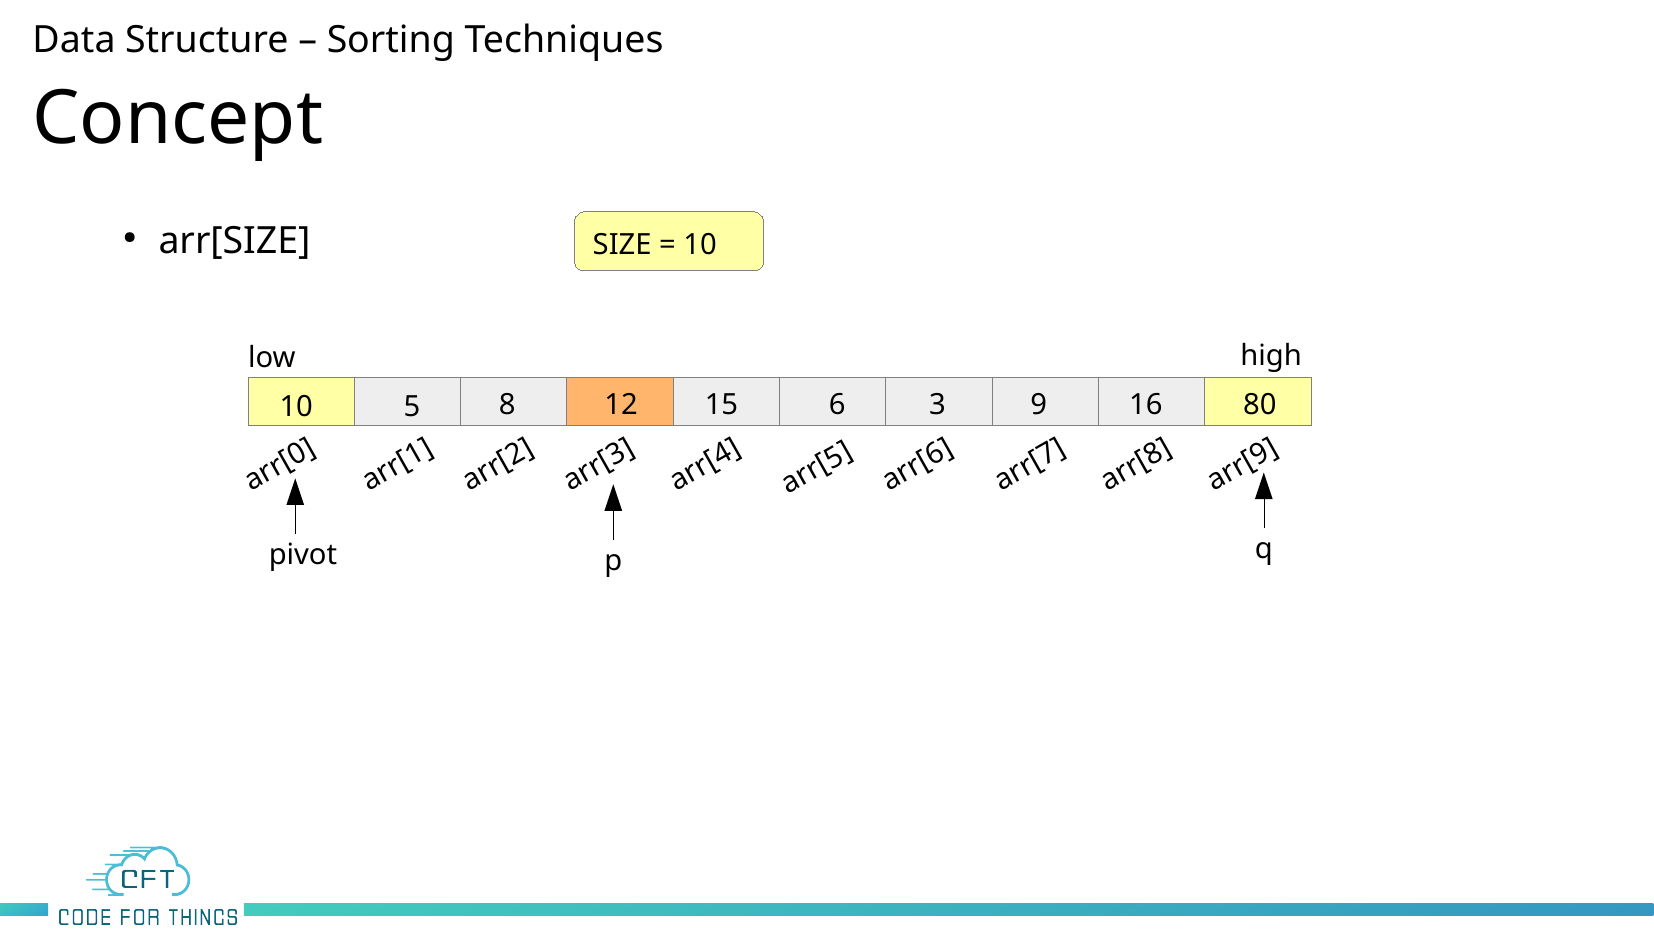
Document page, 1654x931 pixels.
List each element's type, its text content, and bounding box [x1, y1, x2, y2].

text_box [1083, 377, 1114, 426]
text_box arr[0] [218, 426, 360, 517]
text_box 16 [1114, 376, 1182, 426]
text_box arr[7] [971, 404, 1111, 517]
text_box [551, 377, 589, 426]
text_box [248, 378, 264, 426]
text_box 12 [589, 376, 657, 426]
text_box [963, 377, 1015, 426]
text_box 5 [388, 377, 438, 428]
text_box arr[2] [437, 404, 574, 517]
text_box [438, 377, 484, 426]
text_box arr[5] [756, 404, 898, 520]
text_box 9 [1015, 376, 1083, 426]
text_box [574, 211, 764, 271]
text_box 6 [814, 376, 863, 426]
text_box arr[1] [336, 401, 473, 517]
text_box arr[9] [1181, 426, 1323, 517]
text_box [1182, 377, 1228, 426]
picture [59, 846, 237, 925]
text_box q [1240, 519, 1289, 569]
text_box arr[3] [537, 426, 680, 517]
text_box [762, 377, 814, 426]
text_box 3 [914, 376, 963, 426]
title Data Structure – Sorting Techniques Concept [32, 12, 1184, 166]
text_box 80 [1228, 377, 1296, 426]
text_box high [1225, 327, 1329, 377]
text_box low [233, 328, 337, 378]
text_box pivot [253, 525, 358, 575]
text_box [863, 377, 914, 426]
text_box [657, 377, 690, 426]
text_box 15 [690, 376, 762, 426]
text_box 8 [484, 376, 551, 426]
text_box arr[6] [863, 401, 999, 517]
text_box arr[SIZE] [108, 205, 353, 272]
text_box p [589, 531, 638, 581]
text_box arr[4] [647, 411, 786, 517]
text_box 10 [264, 378, 332, 428]
text_box SIZE = 10 [577, 215, 758, 265]
text_box [1296, 377, 1312, 426]
text_box arr[8] [1079, 401, 1213, 517]
text_box [332, 377, 388, 426]
